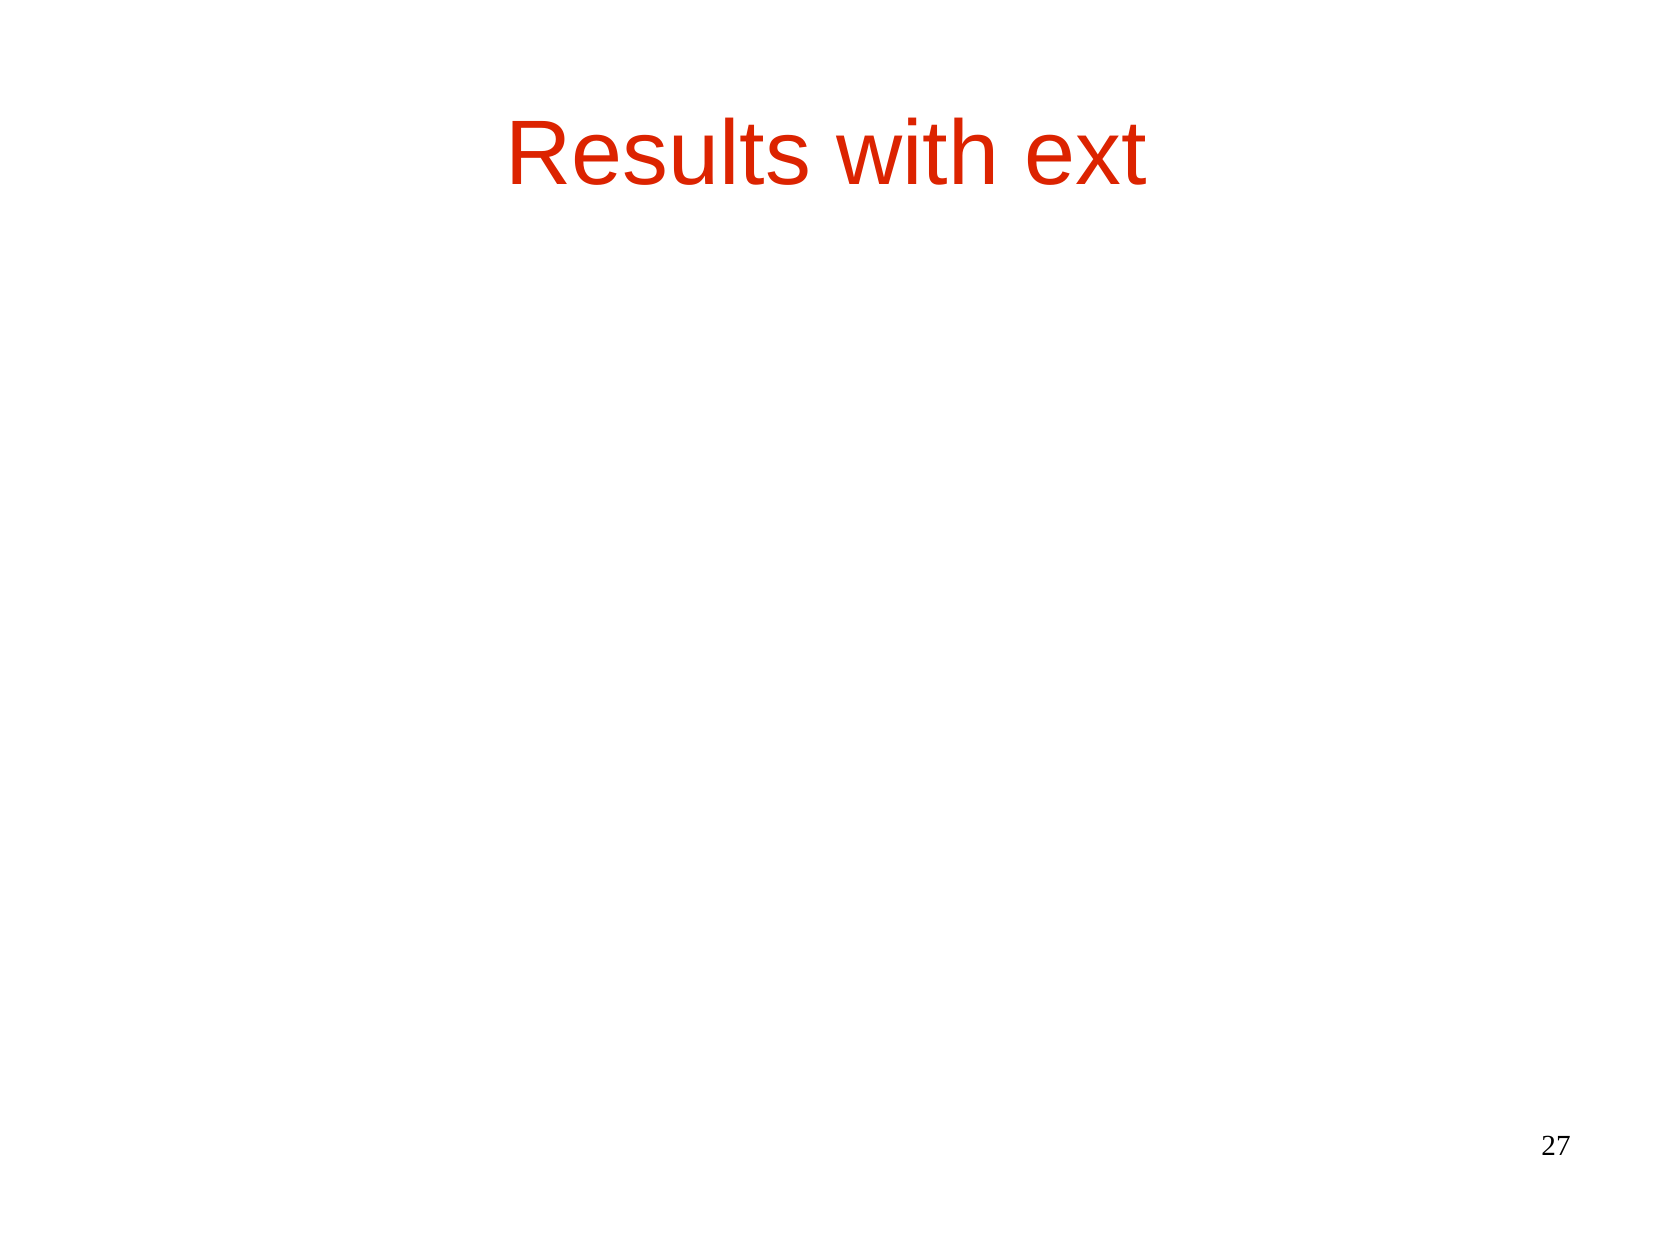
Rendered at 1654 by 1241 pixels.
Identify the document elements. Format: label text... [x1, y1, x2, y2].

title Results with ext [82, 49, 1571, 257]
